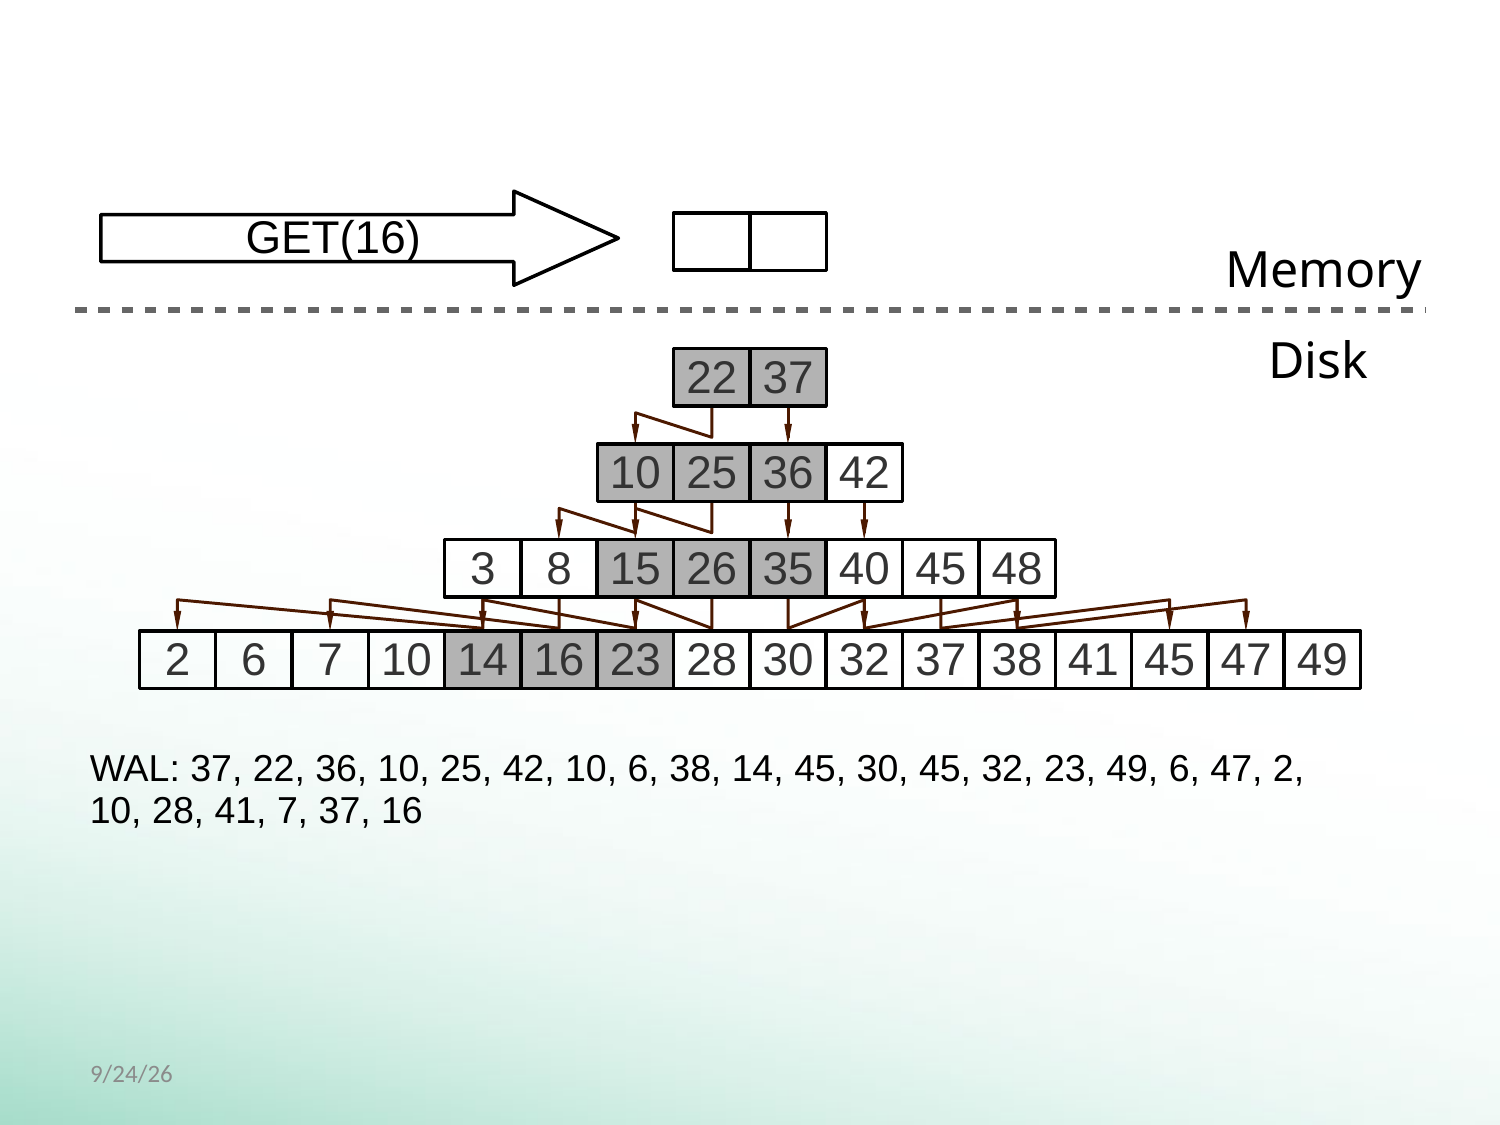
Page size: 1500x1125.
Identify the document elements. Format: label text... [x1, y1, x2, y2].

text_box 6 [215, 631, 292, 689]
text_box 37 [902, 631, 979, 689]
text_box Memory [1210, 226, 1443, 303]
text_box 15 [597, 539, 673, 597]
text_box 38 [979, 631, 1055, 689]
text_box 47 [1207, 631, 1284, 689]
text_box 41 [1055, 631, 1131, 689]
text_box 36 [750, 444, 826, 502]
text_box 45 [902, 539, 979, 597]
text_box 48 [979, 539, 1056, 597]
text_box 28 [673, 631, 750, 689]
text_box WAL: 37, 22, 36, 10, 25, 42, 10, 6, 38, 14, 45, 30, 45, 32, 23, 49, 6, 47, 2, 10, 28, 41, 7, 37, 16 [75, 739, 1361, 839]
text_box 14 [444, 631, 520, 689]
text_box 10 [597, 444, 673, 502]
text_box 37 [750, 348, 827, 407]
text_box 32 [826, 631, 902, 689]
text_box 2 [139, 631, 215, 689]
text_box 35 [750, 539, 826, 597]
text_box 42 [826, 444, 903, 502]
text_box 7 [292, 631, 368, 689]
text_box 25 [673, 444, 750, 502]
text_box 8 [520, 539, 597, 597]
text_box 40 [826, 539, 902, 597]
text_box 26 [673, 539, 750, 597]
text_box 3 [444, 539, 520, 597]
text_box 22 [673, 348, 750, 407]
text_box 23 [597, 631, 673, 689]
text_box GET(16) [100, 191, 619, 286]
text_box 45 [1131, 631, 1207, 689]
text_box 30 [750, 631, 826, 689]
text_box Disk [1253, 317, 1391, 394]
text_box 16 [520, 631, 597, 689]
picture [0, 0, 1500, 1125]
text_box 10 [368, 631, 444, 689]
text_box 49 [1284, 631, 1361, 689]
